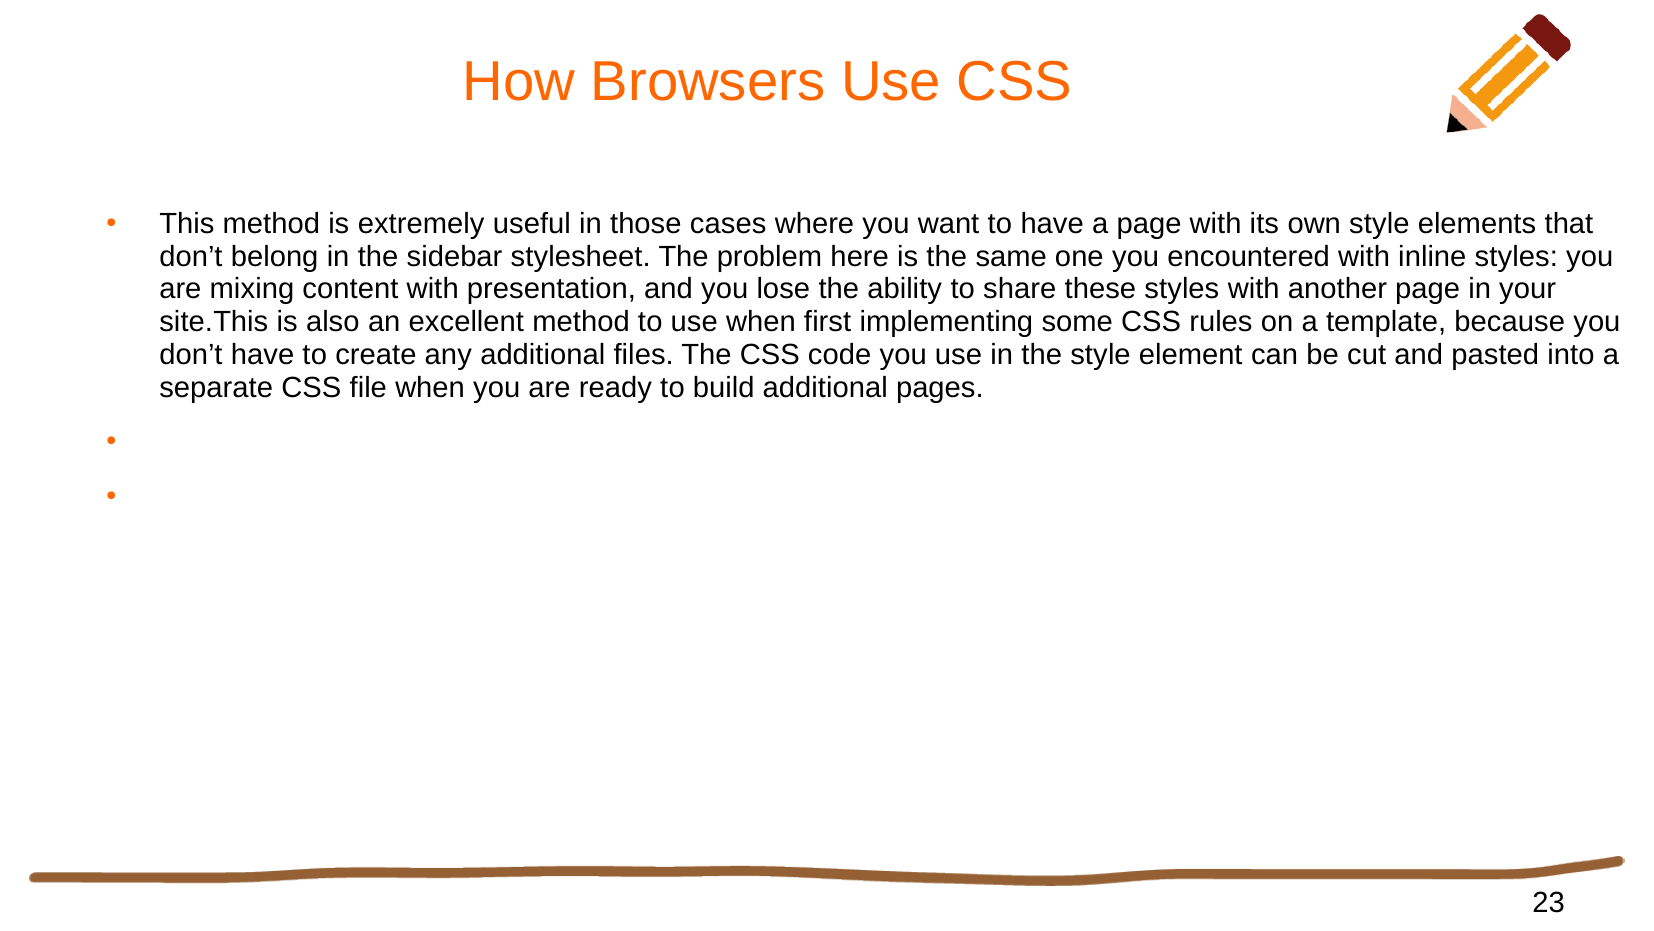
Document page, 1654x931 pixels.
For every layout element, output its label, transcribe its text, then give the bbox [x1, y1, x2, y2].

picture [1446, 14, 1571, 133]
picture [29, 856, 1625, 886]
title How Browsers Use CSS [88, 29, 1447, 133]
list This method is extremely useful in those cases where you want to have a page with its own style elements that don’t belong in the sidebar stylesheet. The problem here is the same one you encountered with inline styles: you are mixing content with presentation, and you lose the ability to share these styles with another page in your site.This is also an excellent method to use when first implementing some CSS rules on a template, because you don’t have to create any additional files. The CSS code you use in the style element can be cut and pasted into a separate CSS file when you are ready to build additional pages. [88, 206, 1625, 857]
